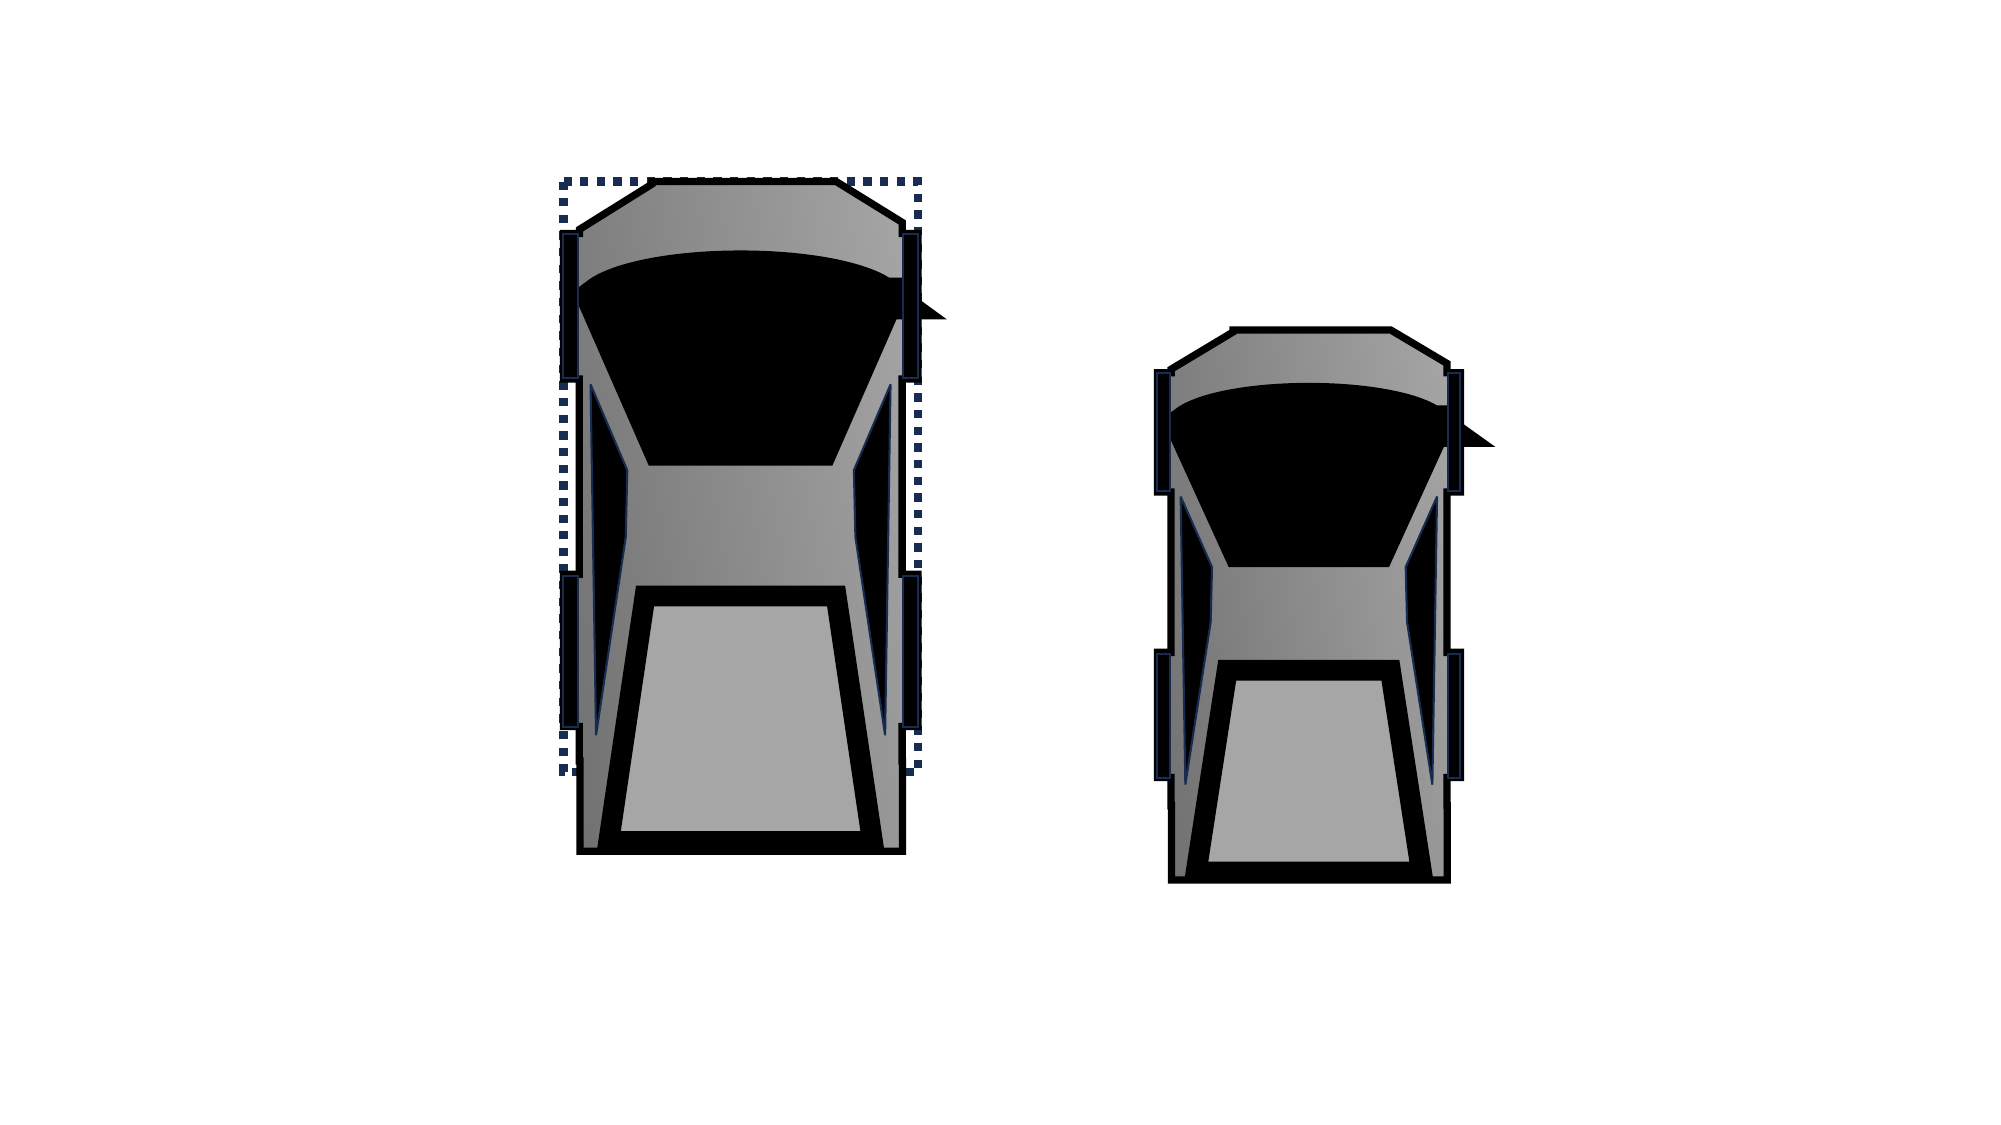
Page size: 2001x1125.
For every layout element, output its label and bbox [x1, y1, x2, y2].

text_box [1157, 329, 1461, 880]
text_box [563, 181, 918, 852]
